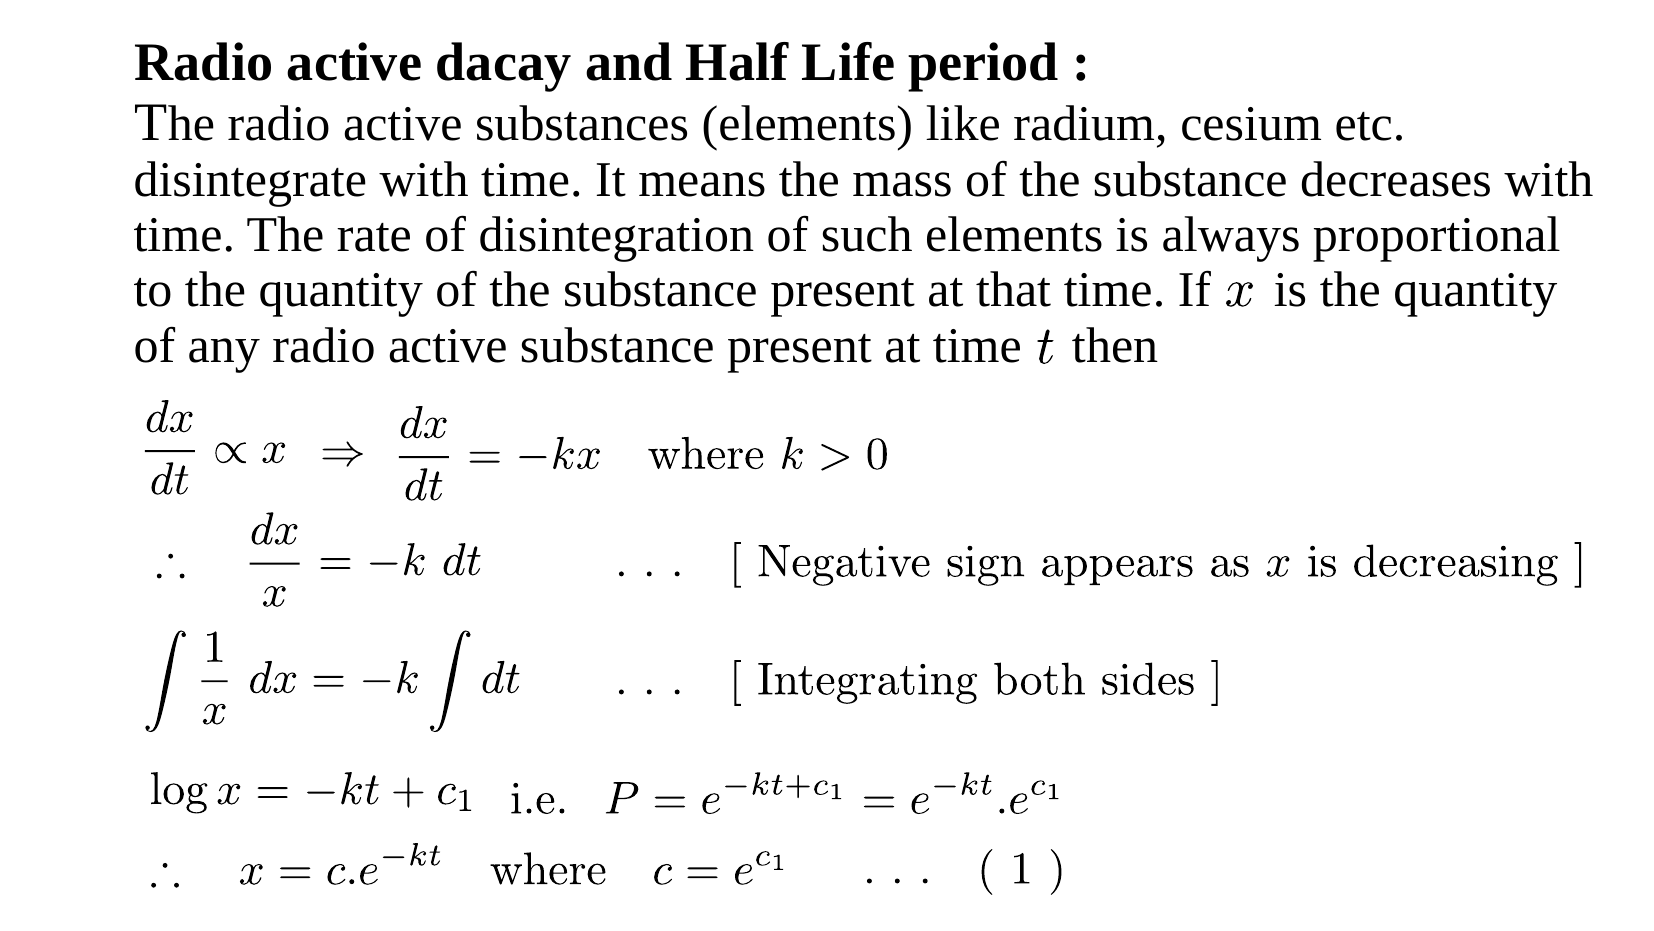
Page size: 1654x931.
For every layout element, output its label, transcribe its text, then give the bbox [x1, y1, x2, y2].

text_box [322, 441, 363, 467]
subtitle Radio active dacay and Half Life period : The radio active substances (elements) like radium, cesium etc. disintegrate with time. It means the mass of the substance decreases with time. The rate of disintegration of such elements is always proportional to the quantity of the substance present at that time. If is the quantity of any radio active substance present at time then [47, 31, 1607, 896]
text_box [511, 772, 1059, 815]
text_box [151, 843, 784, 888]
text_box [151, 772, 472, 814]
text_box [865, 849, 1062, 895]
text_box [156, 512, 481, 607]
text_box [145, 630, 520, 733]
text_box [1225, 282, 1254, 307]
text_box [617, 660, 1218, 706]
text_box [398, 406, 887, 501]
text_box [144, 400, 286, 495]
text_box [617, 542, 1582, 588]
text_box [1037, 329, 1054, 365]
